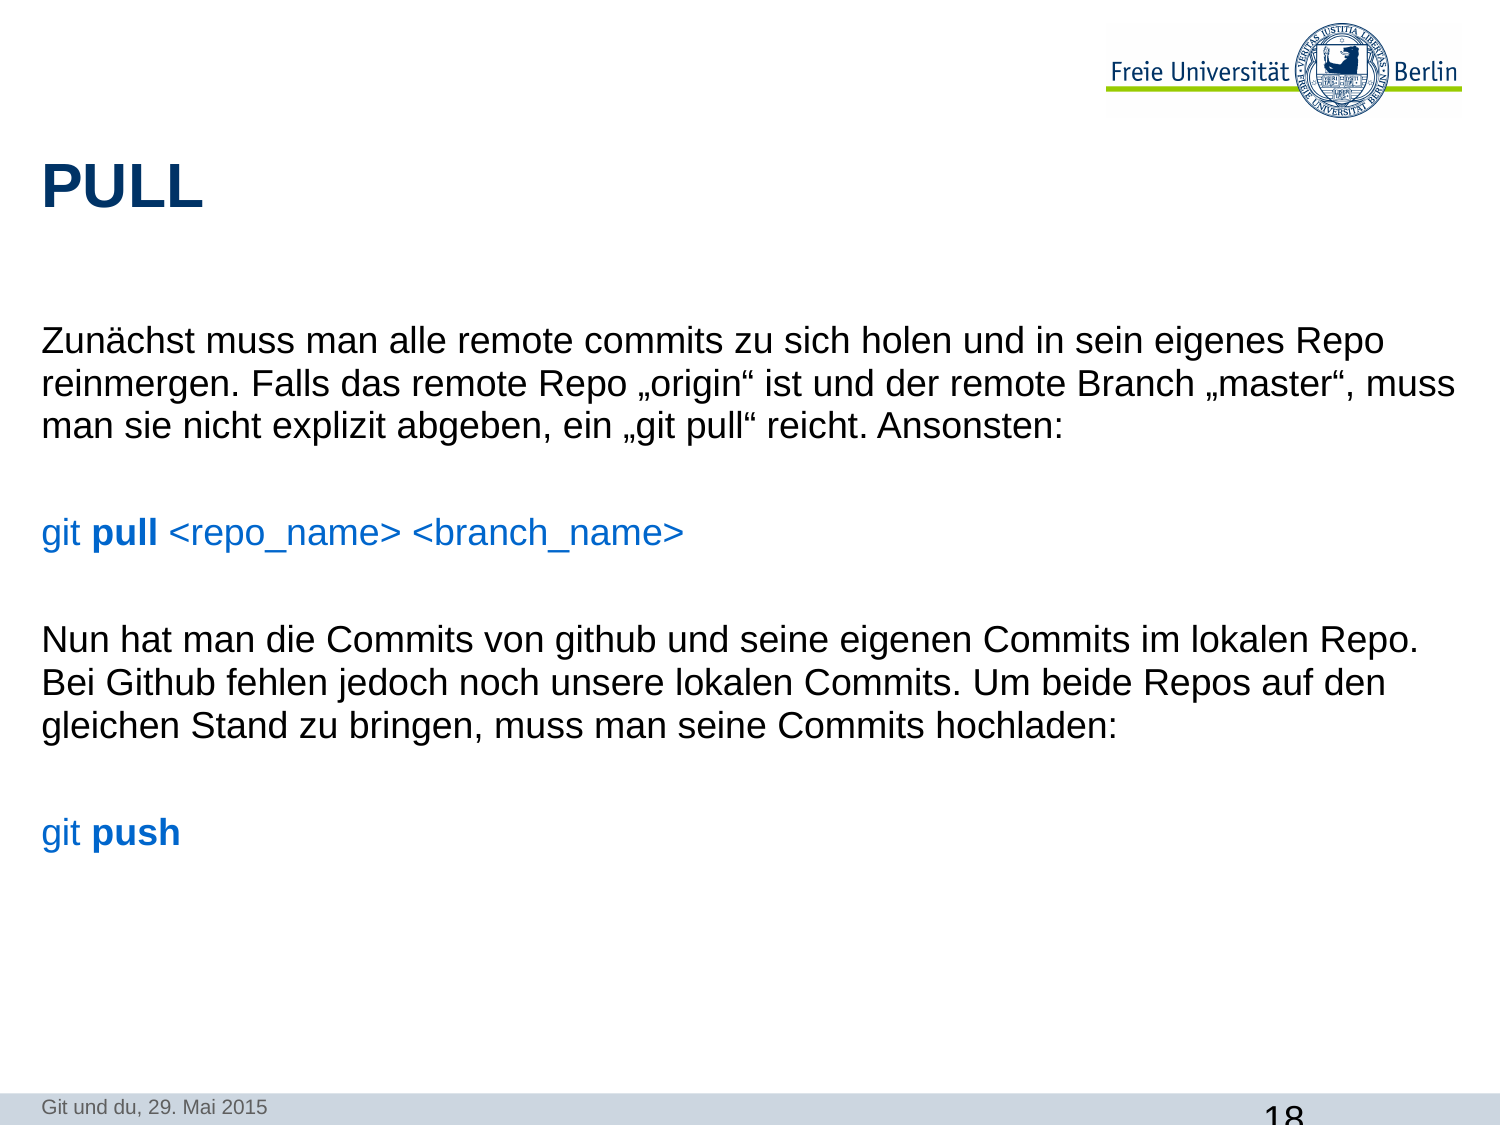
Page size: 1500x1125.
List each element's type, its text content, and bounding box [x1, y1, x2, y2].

list Zunächst muss man alle remote commits zu sich holen und in sein eigenes Repo reinmergen. Falls das remote Repo „origin“ ist und der remote Branch „master“, muss man sie nicht explizit abgeben, ein „git pull“ reicht. Ansonsten: git pull <repo_name> <branch_name> Nun hat man die Commits von github und seine eigenen Commits im lokalen Repo. Bei Github fehlen jedoch noch unsere lokalen Commits. Um beide Repos auf den gleichen Stand zu bringen, muss man seine Commits hochladen: git push [41, 265, 1460, 1064]
picture [1106, 23, 1462, 118]
title PULL [41, 150, 1460, 221]
